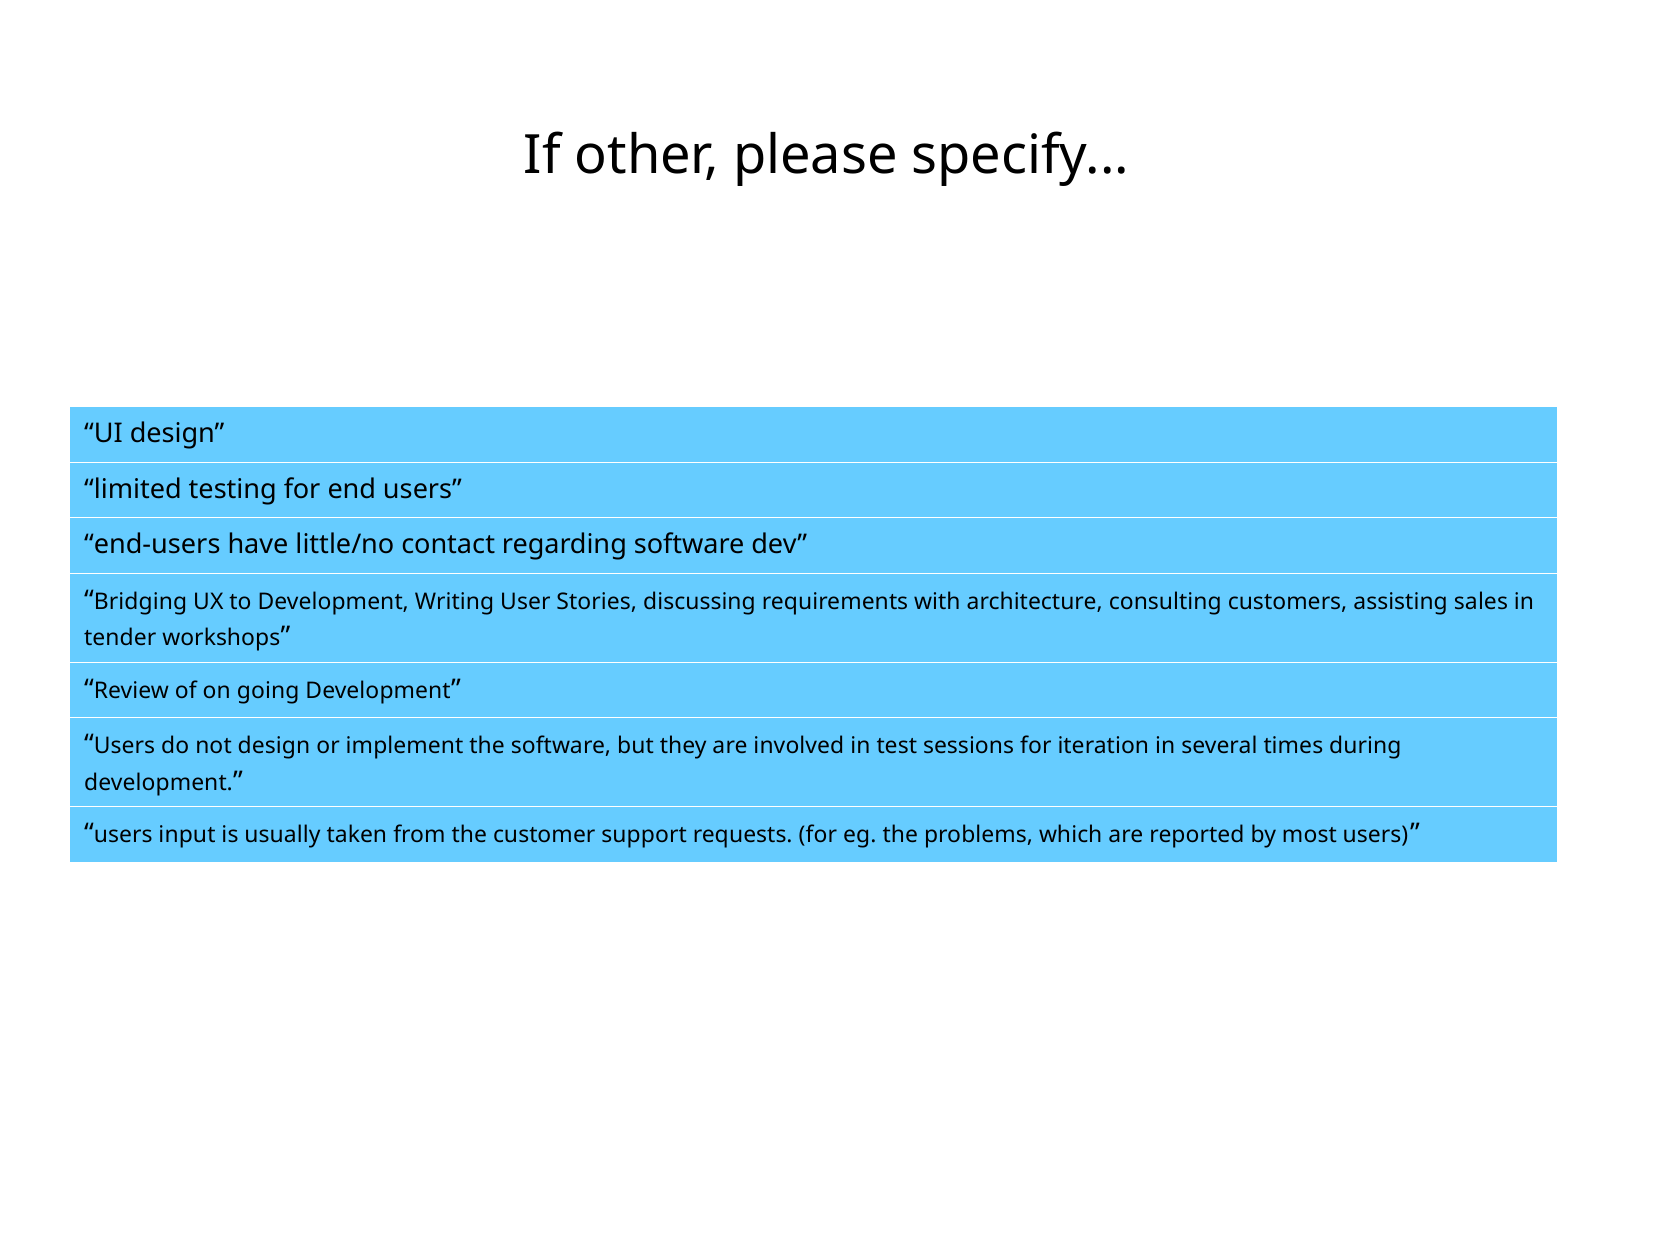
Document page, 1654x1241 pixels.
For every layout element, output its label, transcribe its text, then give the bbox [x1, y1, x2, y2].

table_cell “users input is usually taken from the customer support requests. (for eg. the problems, which are reported by most users)” [70, 807, 1557, 862]
table_cell “UI design” [70, 407, 1557, 462]
table_cell “end-users have little/no contact regarding software dev” [70, 518, 1557, 573]
table_cell “Bridging UX to Development, Writing User Stories, discussing requirements with architecture, consulting customers, assisting sales in tender workshops” [70, 574, 1557, 662]
table_header [70, 350, 1557, 406]
table_cell “Users do not design or implement the software, but they are involved in test sessions for iteration in several times during development.” [70, 718, 1557, 806]
table_cell “limited testing for end users” [70, 463, 1557, 517]
title If other, please specify... [82, 49, 1571, 257]
table_cell “Review of on going Development” [70, 663, 1557, 717]
